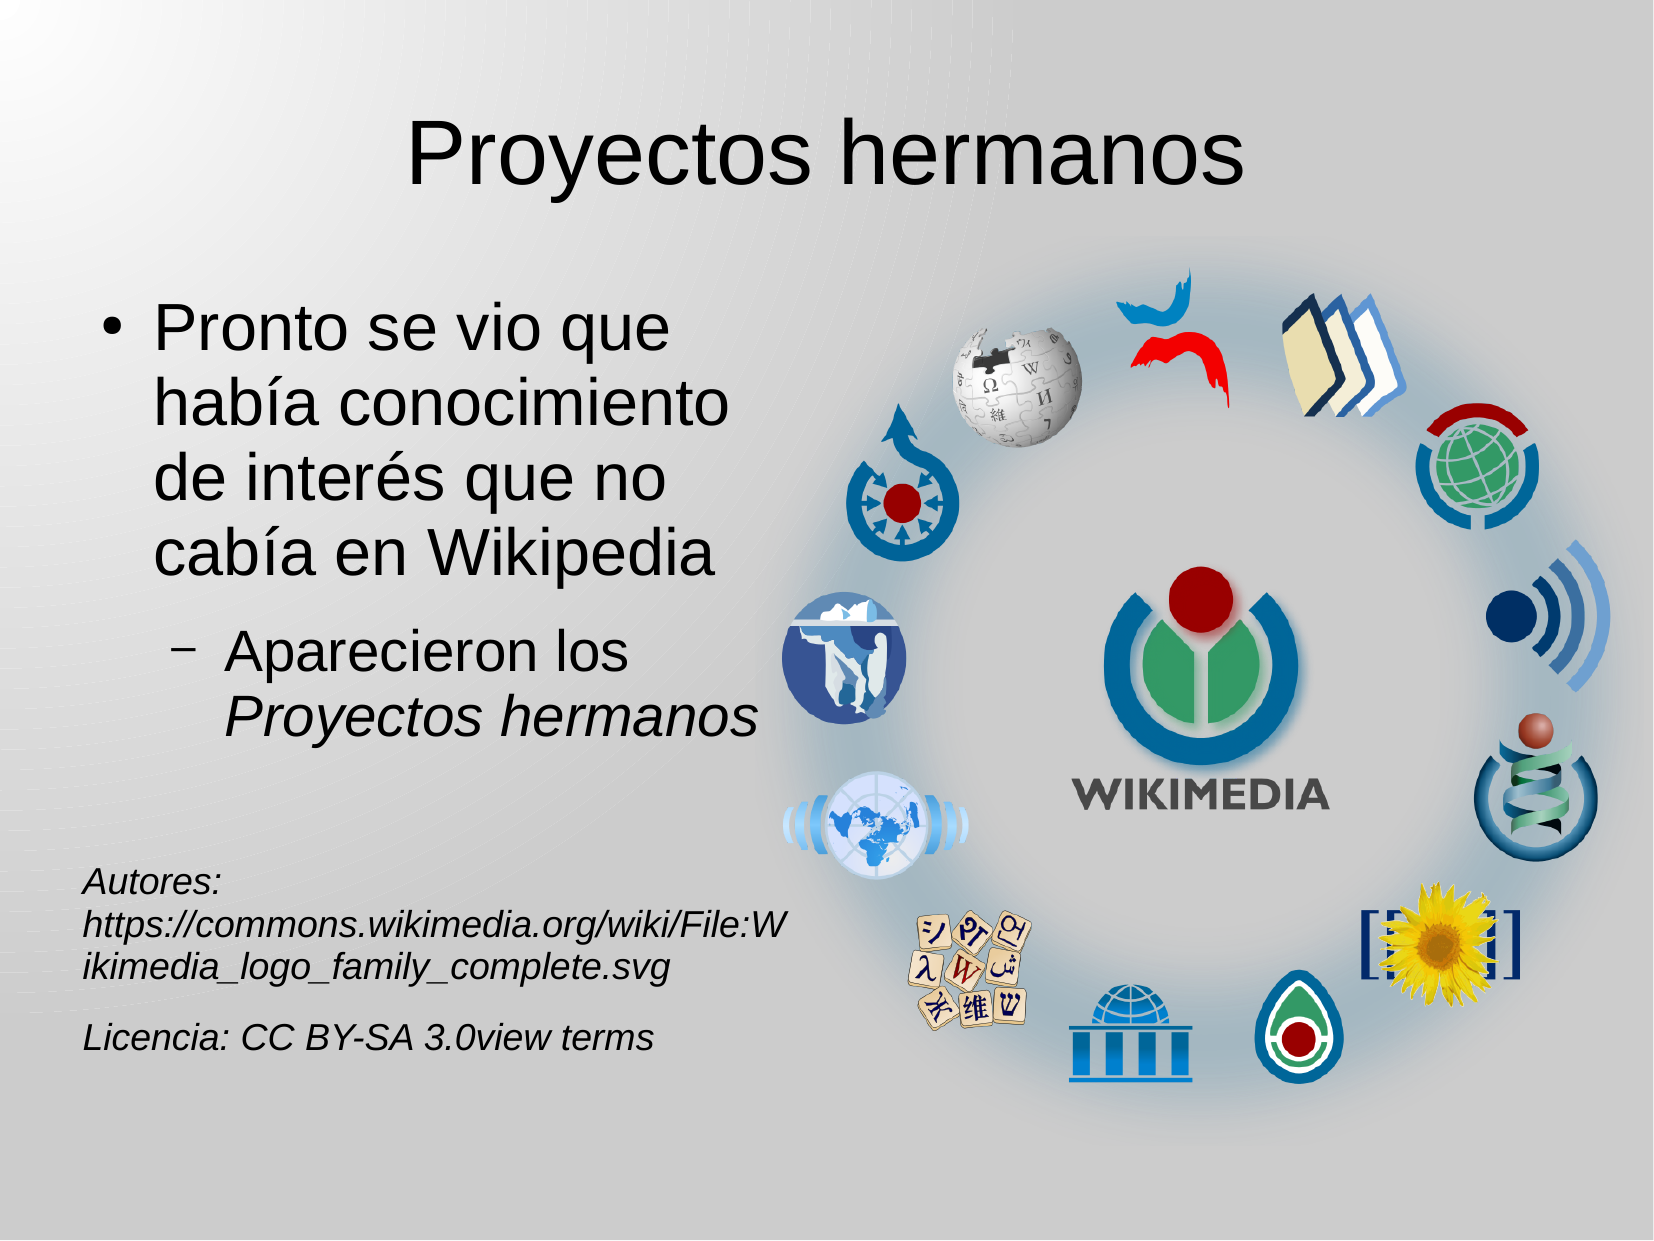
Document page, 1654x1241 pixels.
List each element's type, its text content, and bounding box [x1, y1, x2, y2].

list Pronto se vio que había conocimiento de interés que no cabía en Wikipedia Aparecieron los Proyectos hermanos Autores: https://commons.wikimedia.org/wiki/File:Wikimedia_logo_family_complete.svg Licencia: CC BY-SA 3.0view terms [82, 290, 755, 1109]
picture [755, 236, 1644, 1146]
title Proyectos hermanos [82, 49, 1571, 257]
